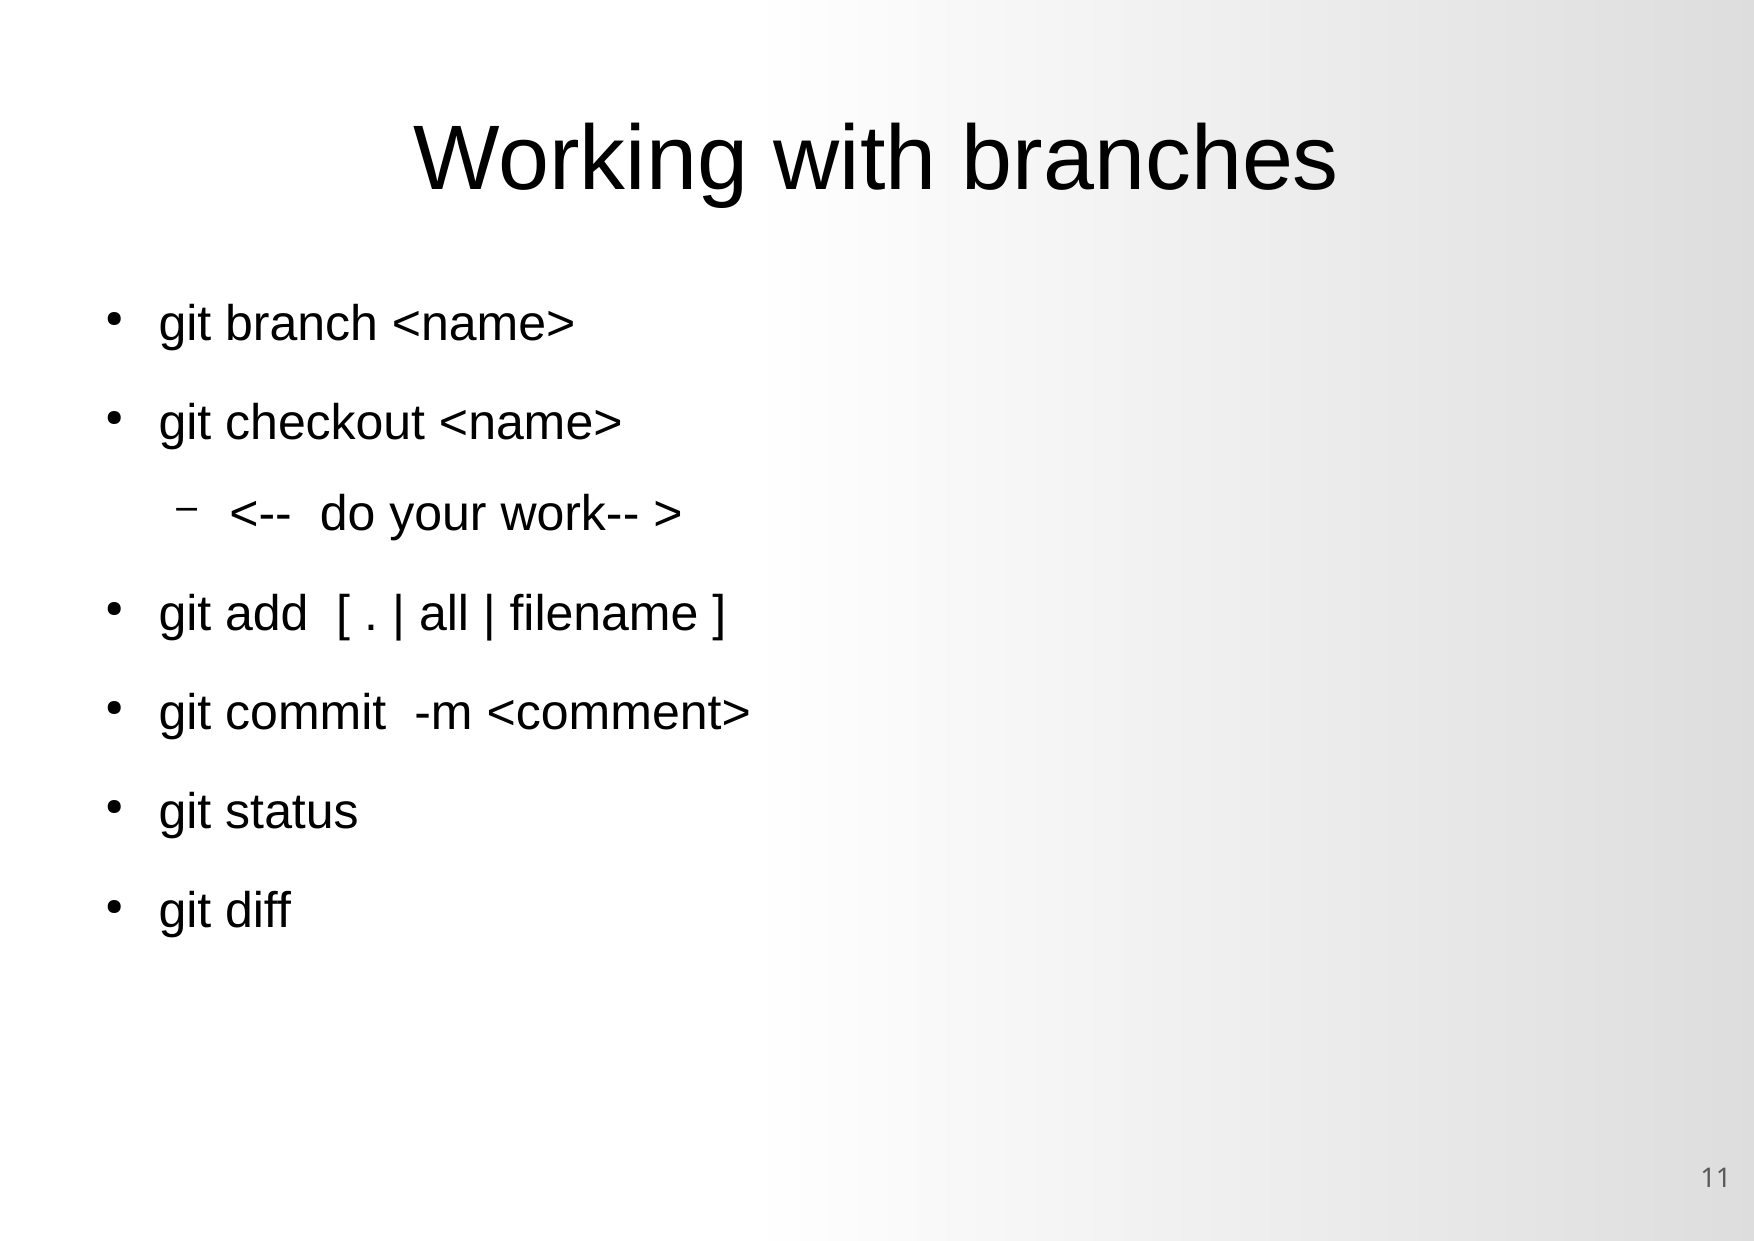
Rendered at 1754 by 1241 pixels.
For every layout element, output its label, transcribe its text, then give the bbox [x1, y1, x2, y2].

list git branch <name> git checkout <name> <-- do your work-- > git add [ . | all | filename ] git commit -m <comment> git status git diff [87, 290, 1667, 1010]
title Working with branches [87, 49, 1667, 257]
slide_number <number> [1641, 1145, 1747, 1241]
